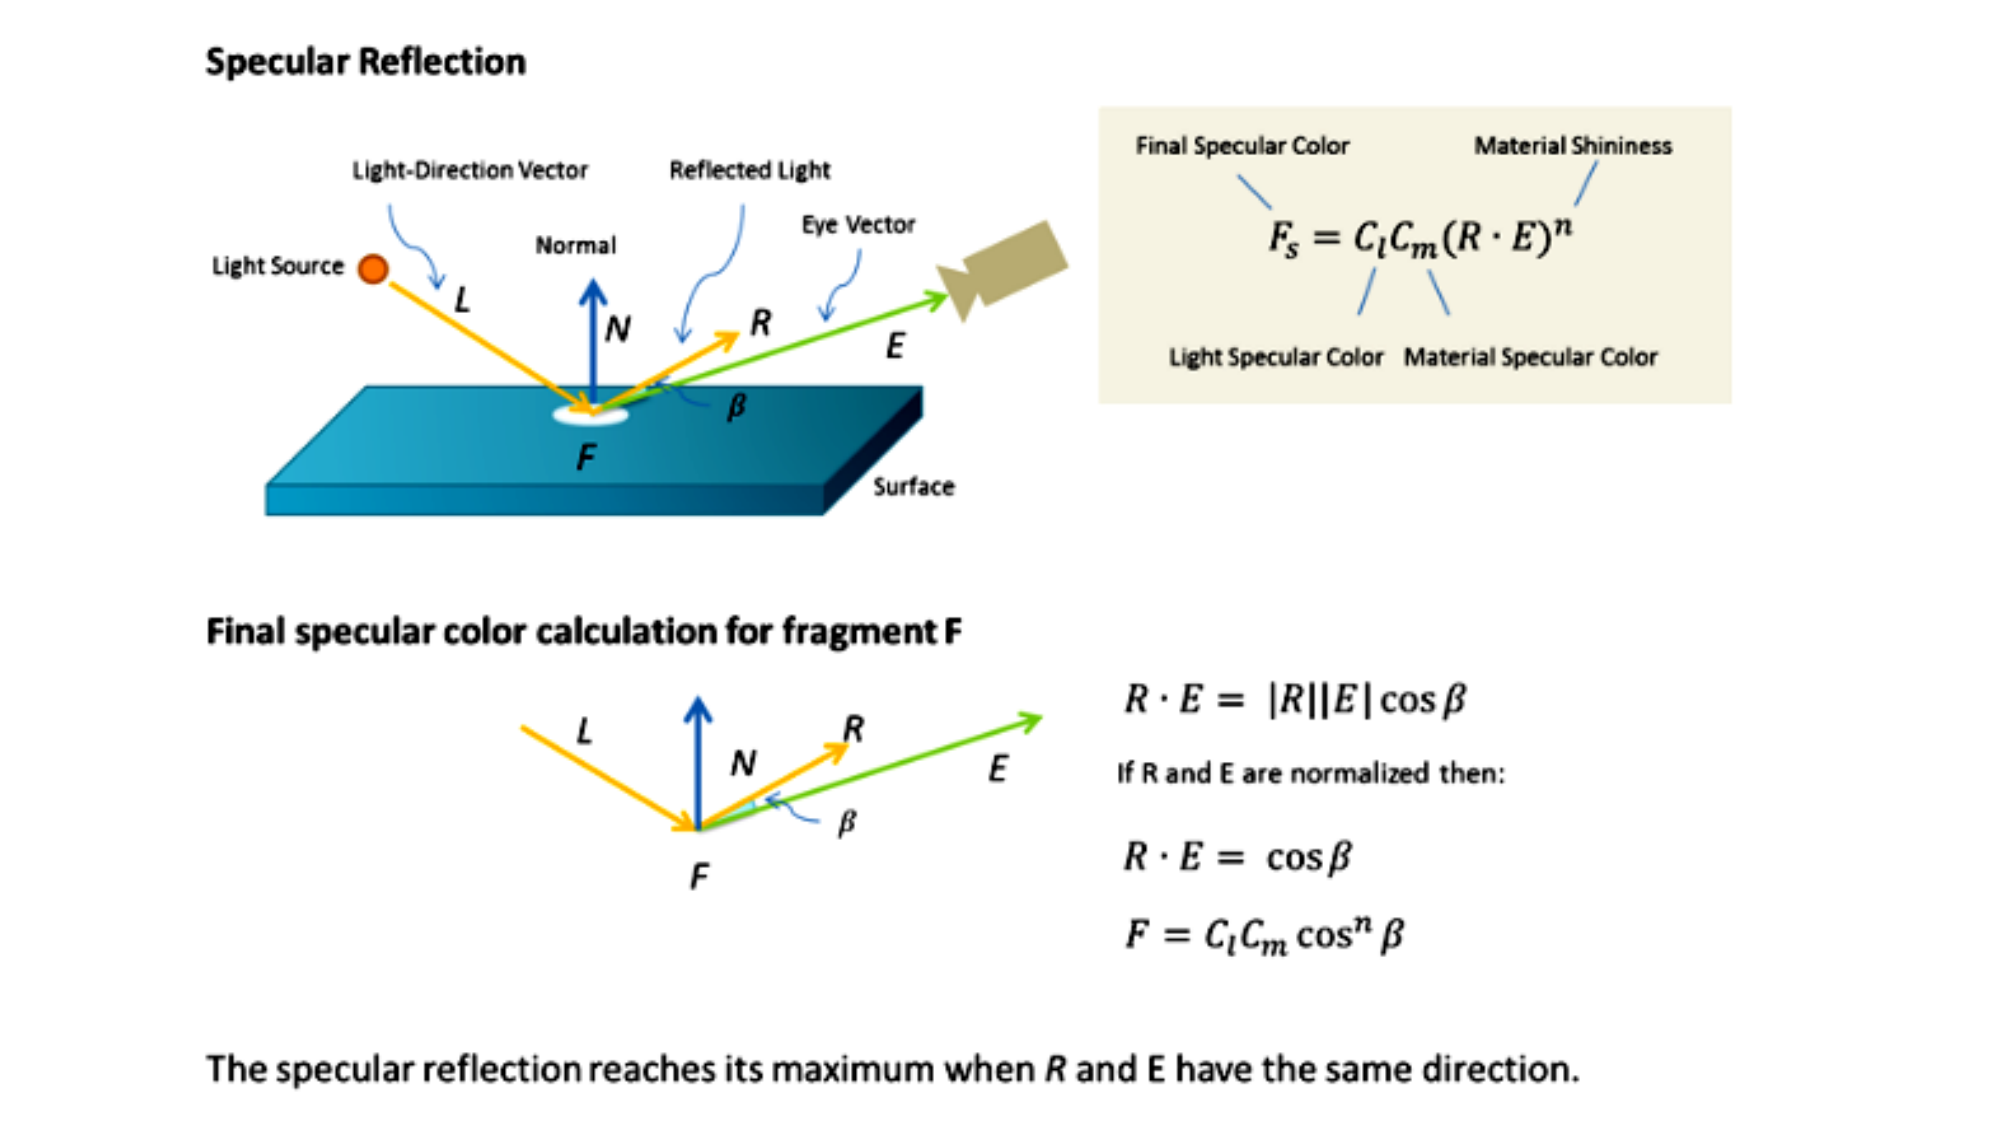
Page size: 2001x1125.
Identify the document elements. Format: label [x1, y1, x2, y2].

picture [181, 10, 1763, 1125]
